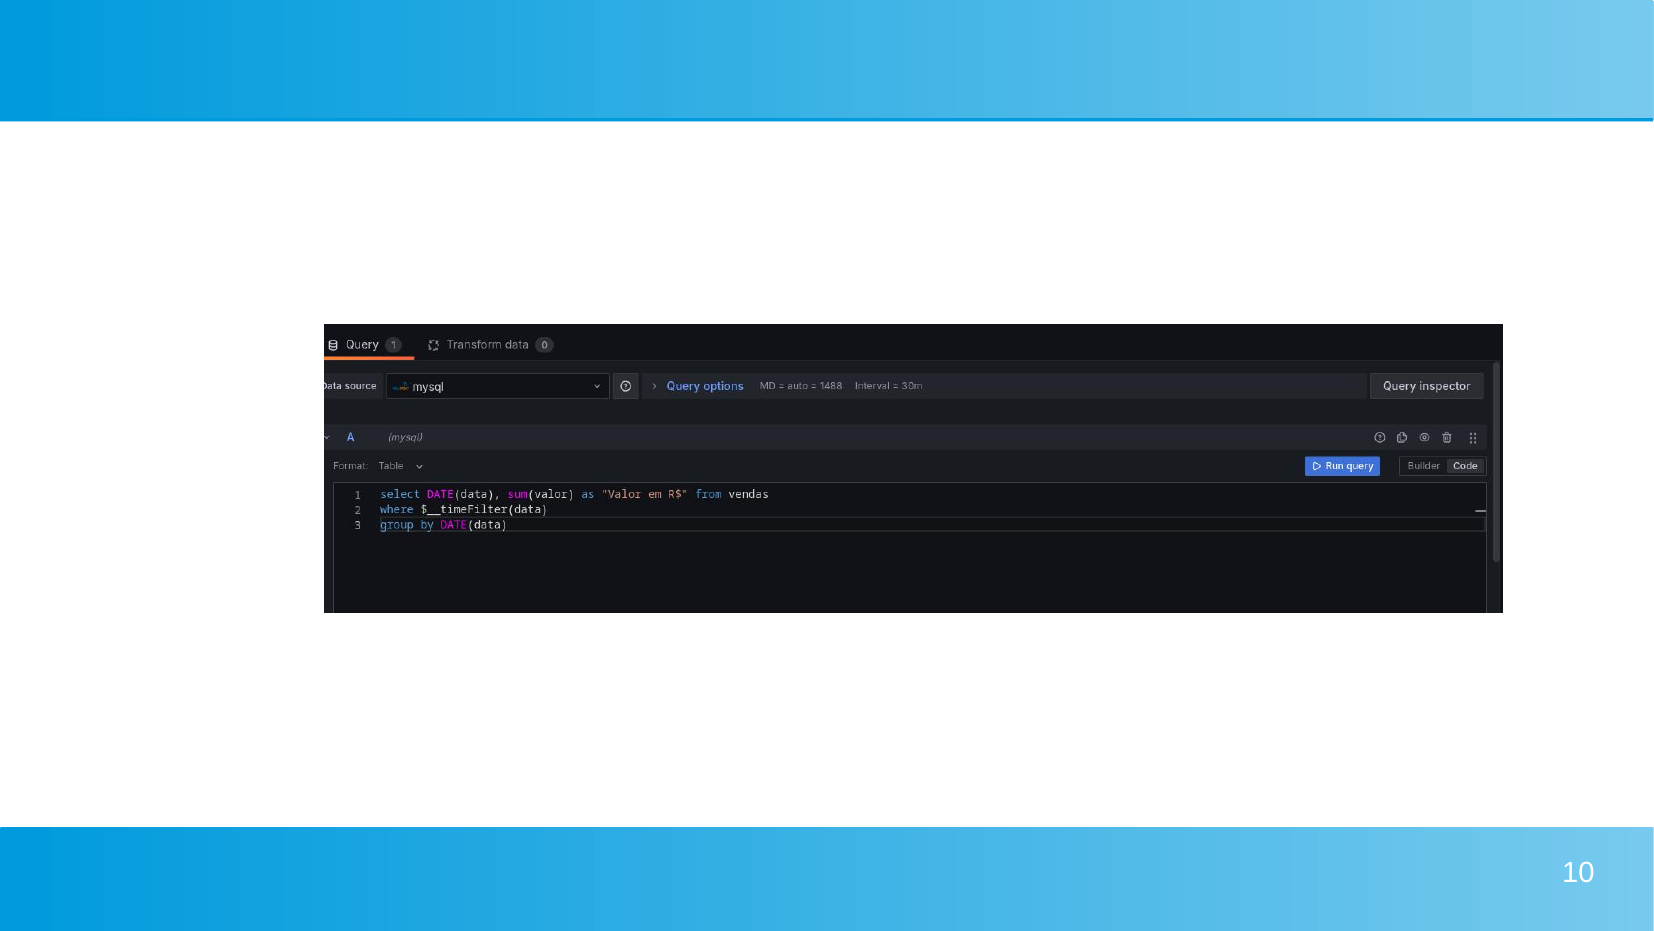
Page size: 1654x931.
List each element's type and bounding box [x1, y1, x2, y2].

picture [324, 324, 1503, 613]
